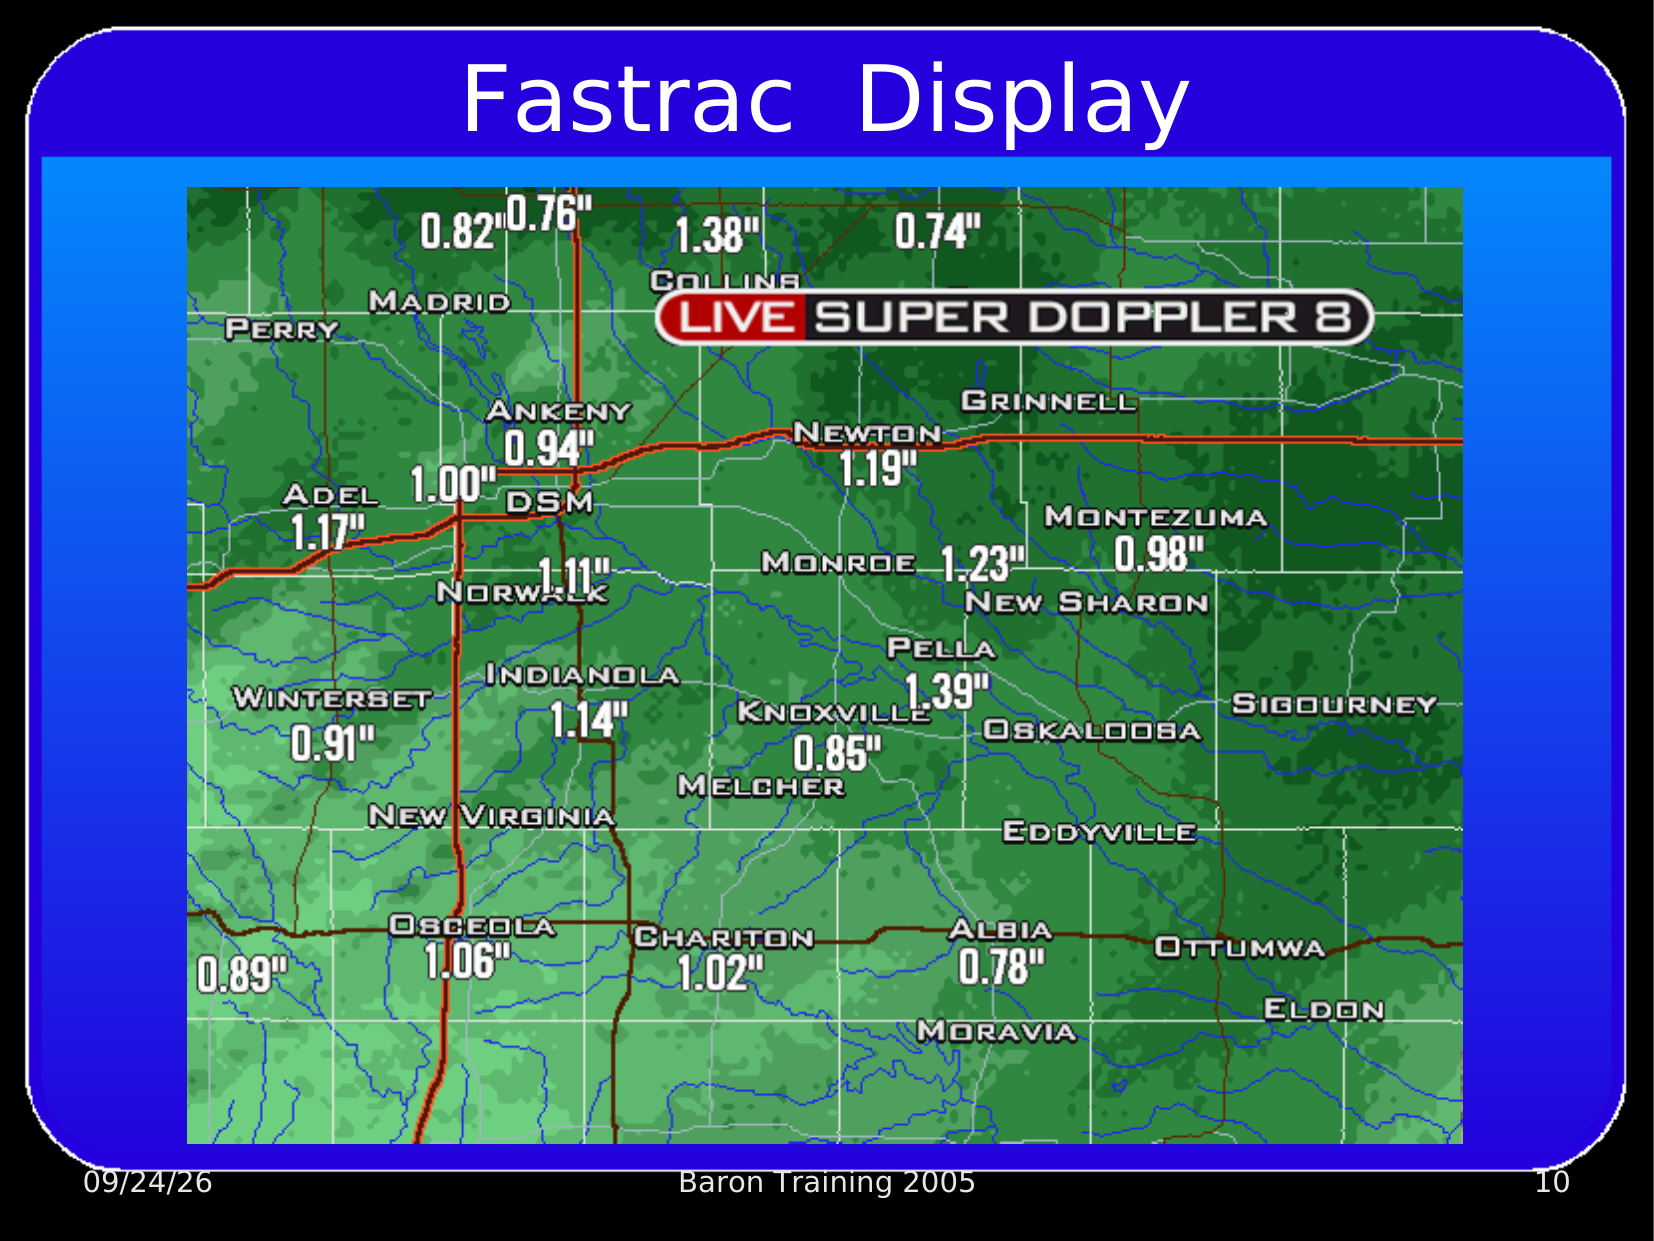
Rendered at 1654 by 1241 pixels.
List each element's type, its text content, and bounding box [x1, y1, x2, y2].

picture [0, 0, 1654, 1241]
title Fastrac Display [82, 46, 1571, 154]
